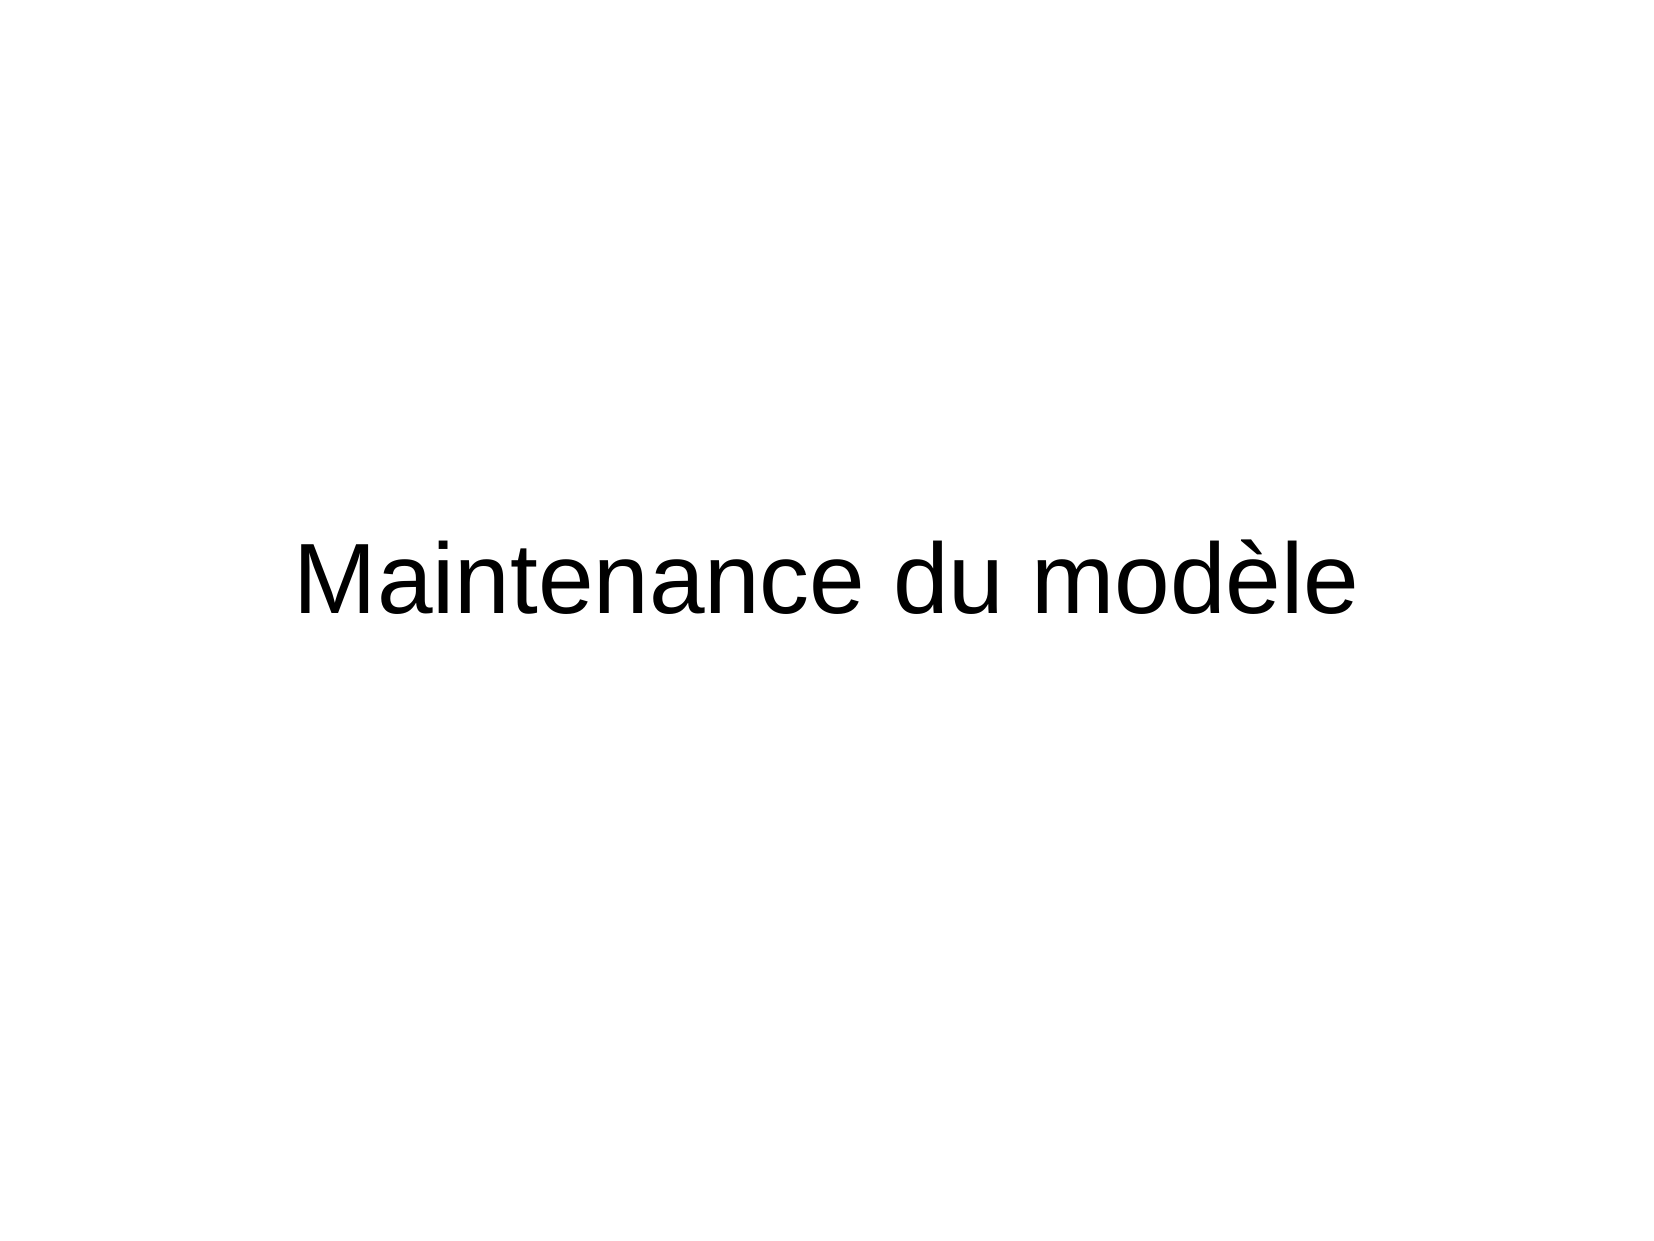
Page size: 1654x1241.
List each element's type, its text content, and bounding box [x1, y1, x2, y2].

subtitle Maintenance du modèle [82, 49, 1571, 1109]
